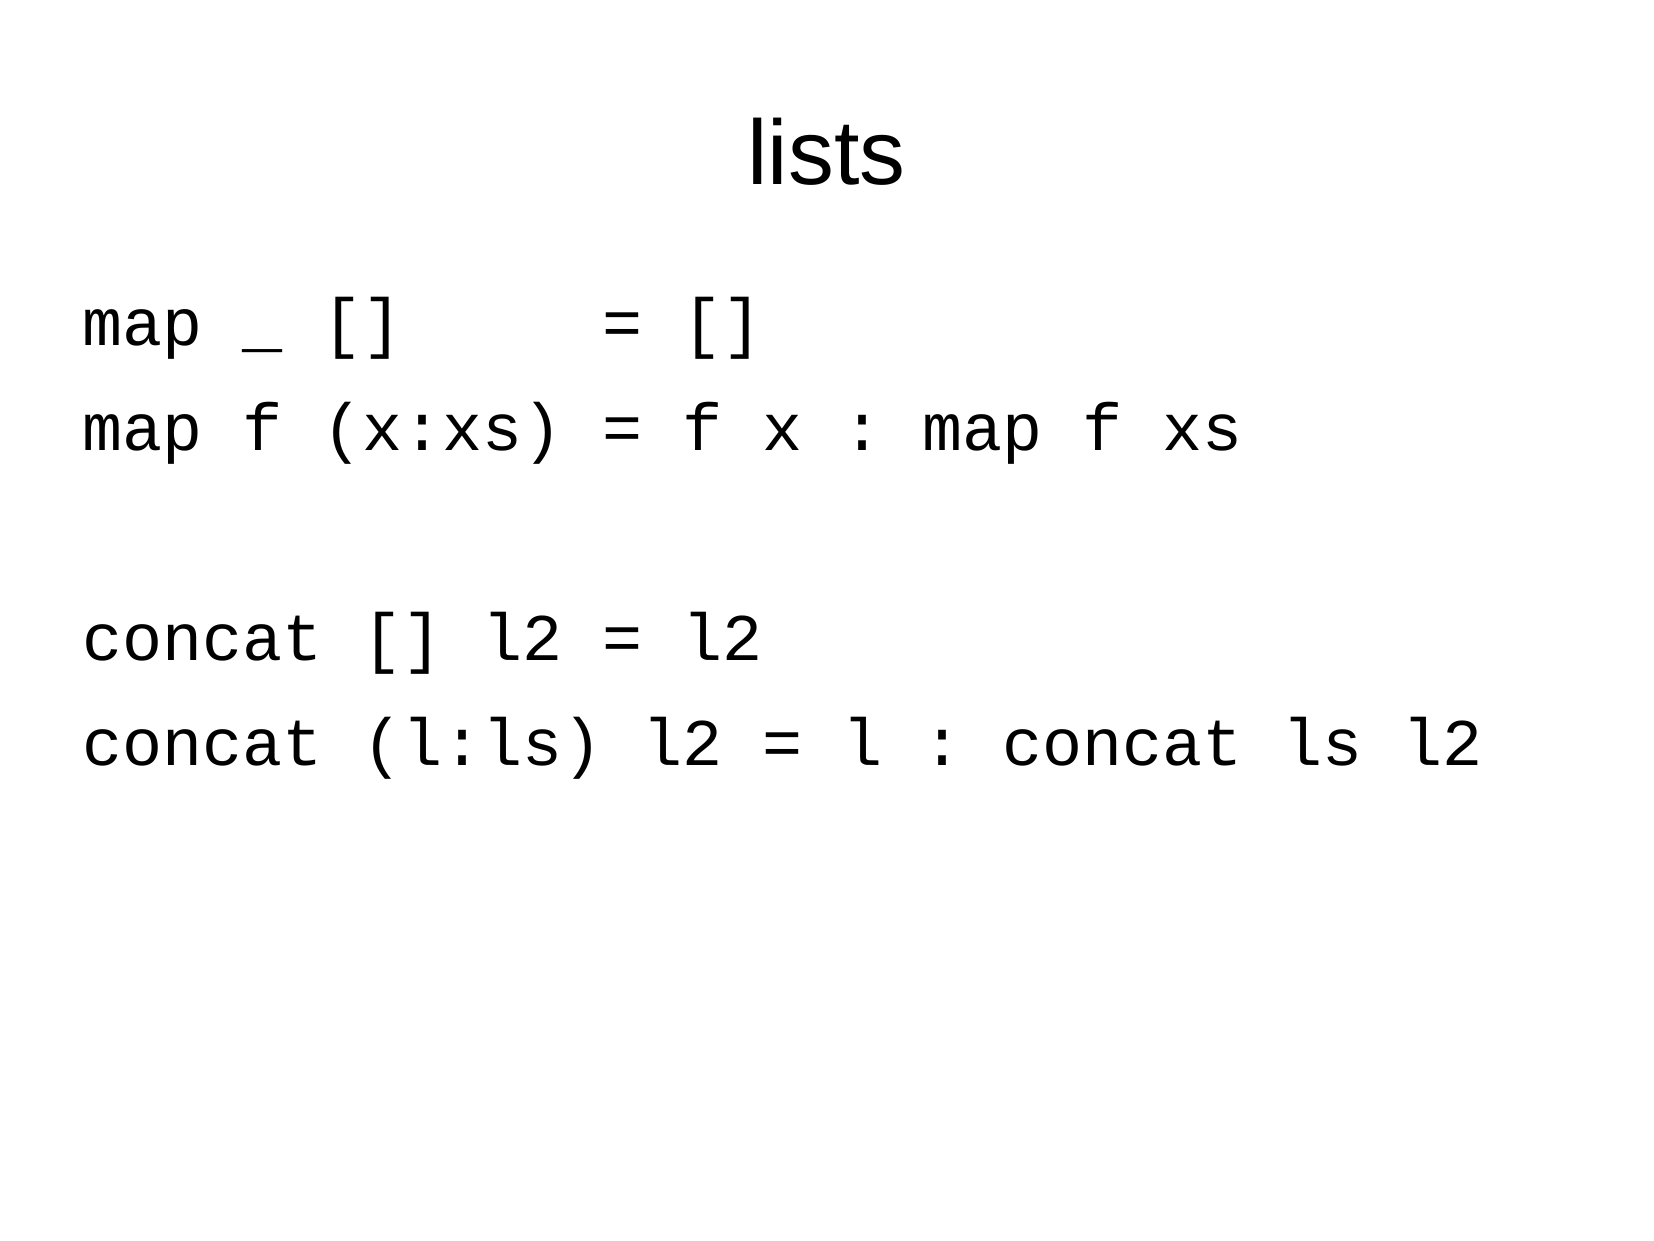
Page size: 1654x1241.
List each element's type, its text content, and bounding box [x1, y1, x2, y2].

list map _ [] = [] map f (x:xs) = f x : map f xs concat [] l2 = l2 concat (l:ls) l2 = l : concat ls l2 [82, 290, 1571, 1109]
title lists [82, 49, 1571, 257]
